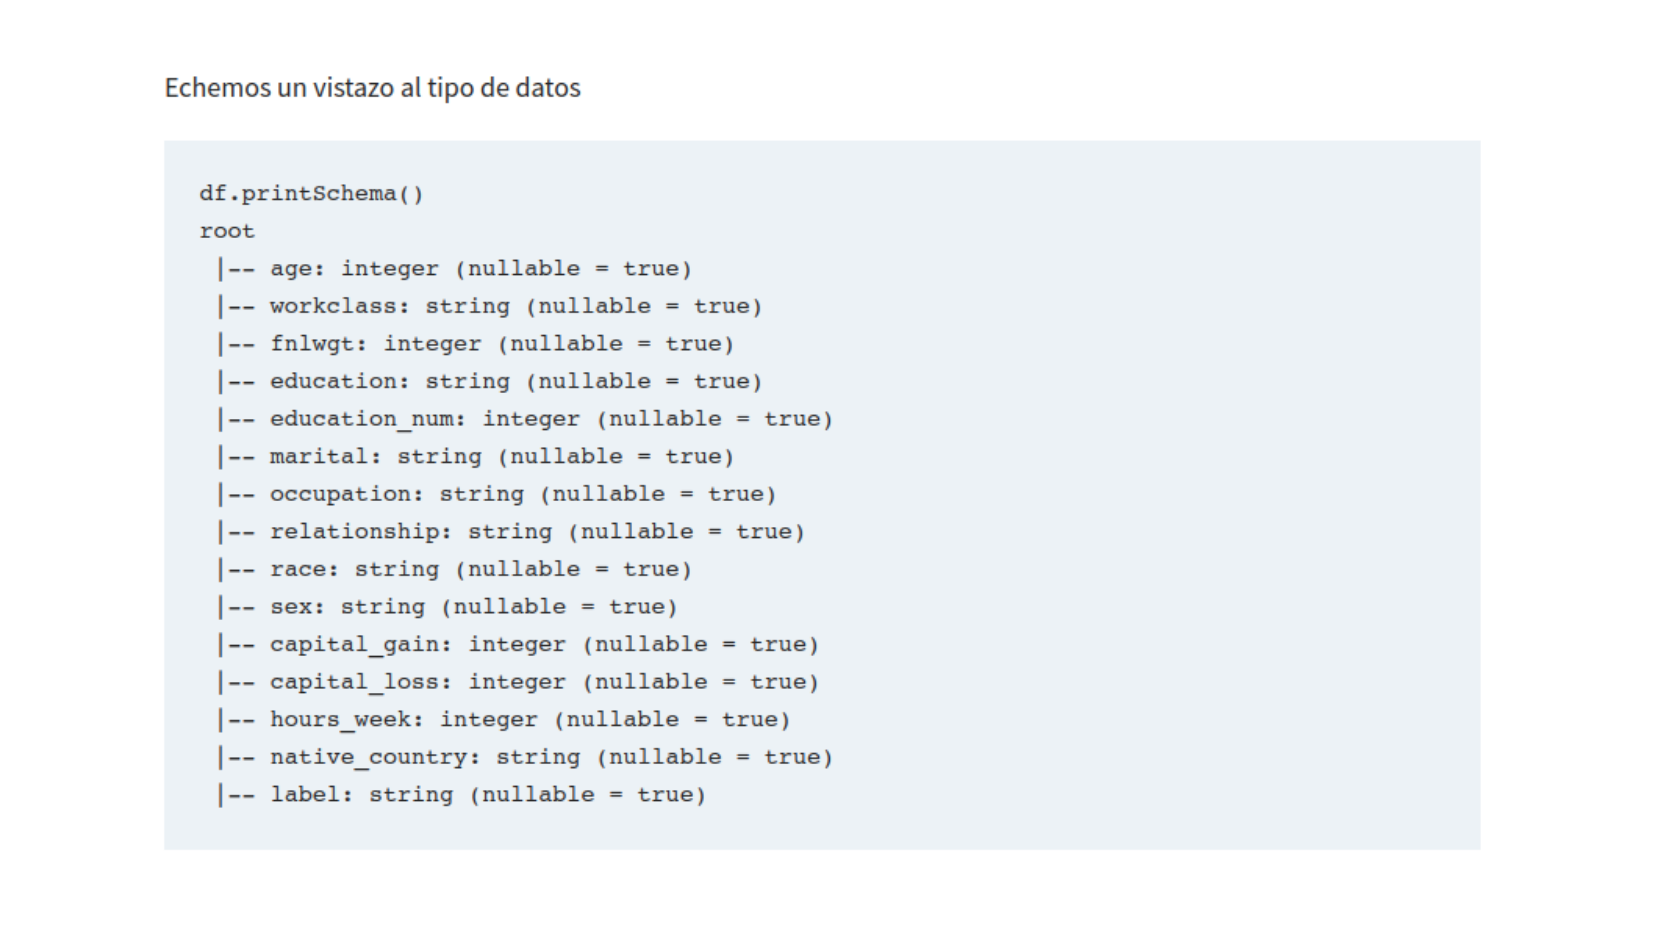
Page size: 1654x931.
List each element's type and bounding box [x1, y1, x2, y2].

picture [127, 47, 1531, 883]
